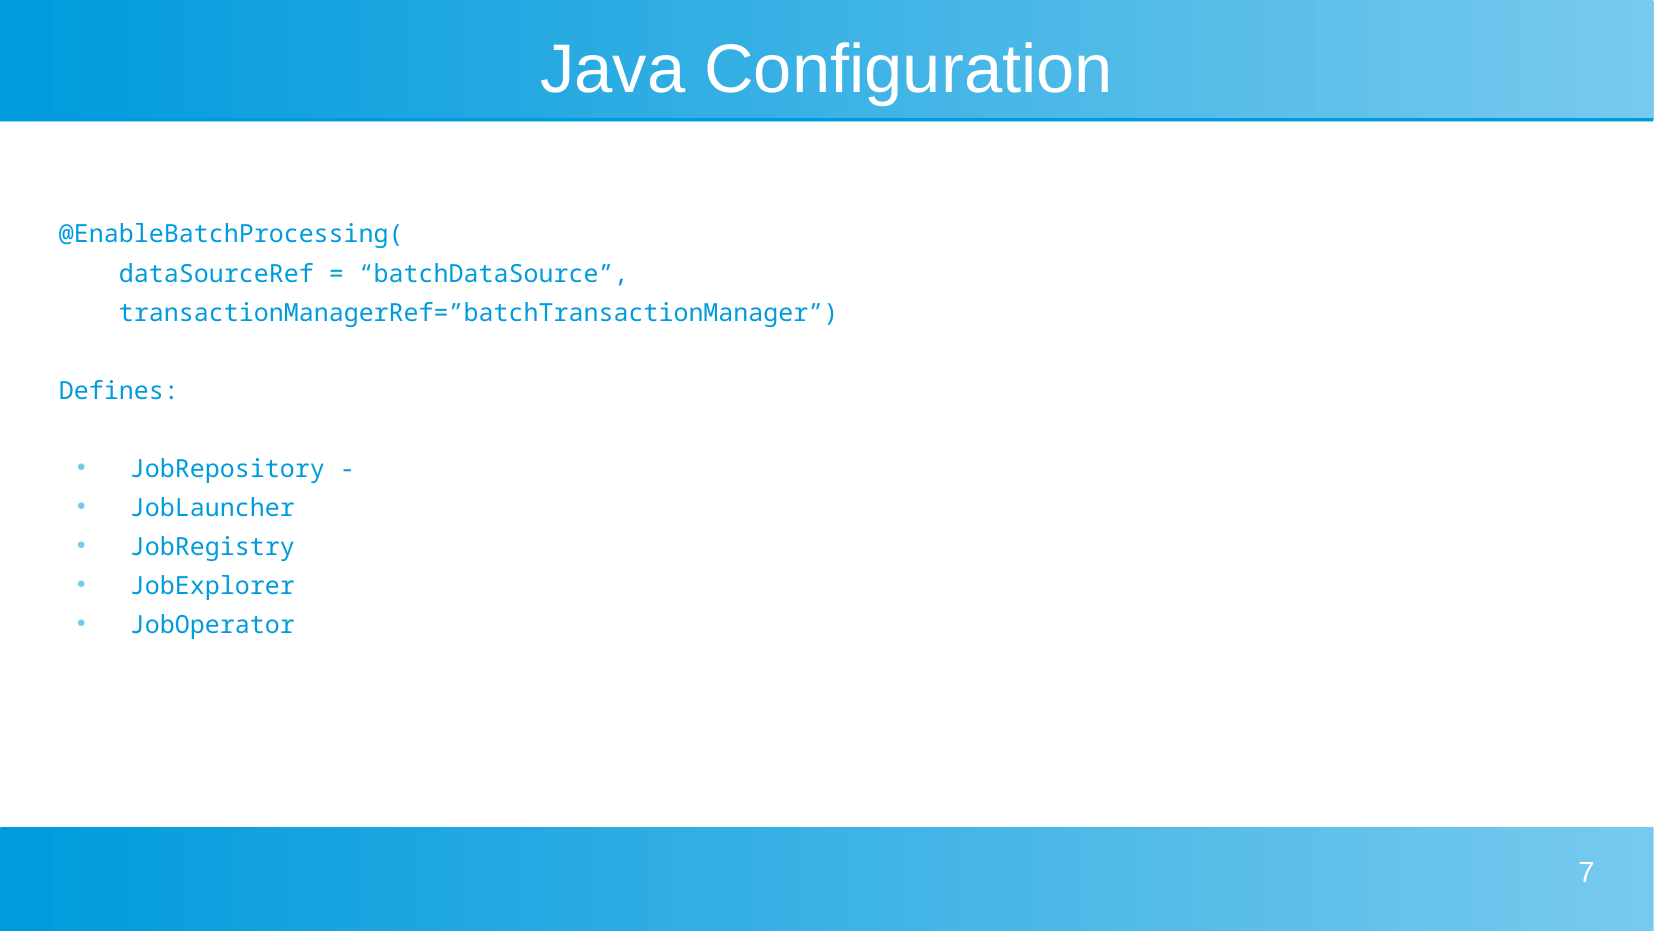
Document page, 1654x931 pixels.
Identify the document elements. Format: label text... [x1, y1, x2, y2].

title Java Configuration [59, 29, 1595, 108]
list @EnableBatchProcessing( dataSourceRef = “batchDataSource”, transactionManagerRef=”batchTransactionManager”) Defines: JobRepository - JobLauncher JobRegistry JobExplorer JobOperator [59, 177, 1595, 768]
